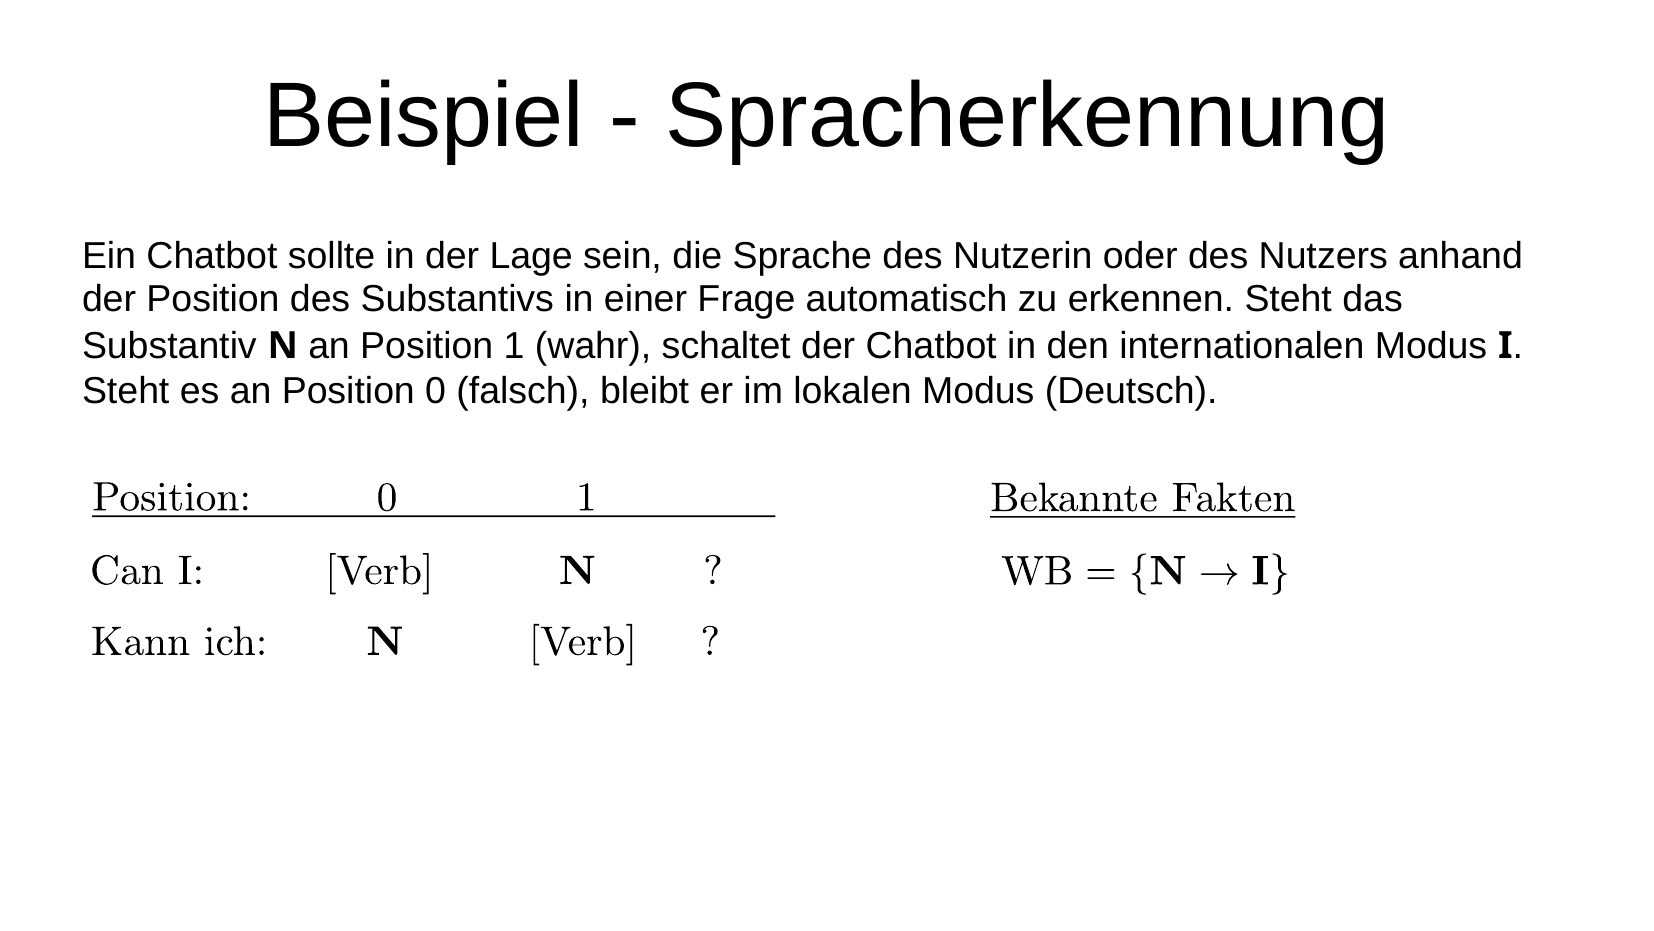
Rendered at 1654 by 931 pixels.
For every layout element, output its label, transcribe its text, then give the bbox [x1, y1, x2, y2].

text_box [92, 623, 718, 666]
text_box [92, 553, 721, 595]
text_box Ein Chatbot sollte in der Lage sein, die Sprache des Nutzerin oder des Nutzers anhand der Position des Substantivs in einer Frage automatisch zu erkennen. Steht das Substantiv N an Position 1 (wahr), schaltet der Chatbot in den internationalen Modus I. Steht es an Position 0 (falsch), bleibt er im lokalen Modus (Deutsch). [82, 206, 1571, 819]
text_box [92, 482, 776, 518]
title Beispiel - Spracherkennung [82, 37, 1571, 193]
text_box [1001, 553, 1287, 595]
text_box [990, 482, 1296, 518]
